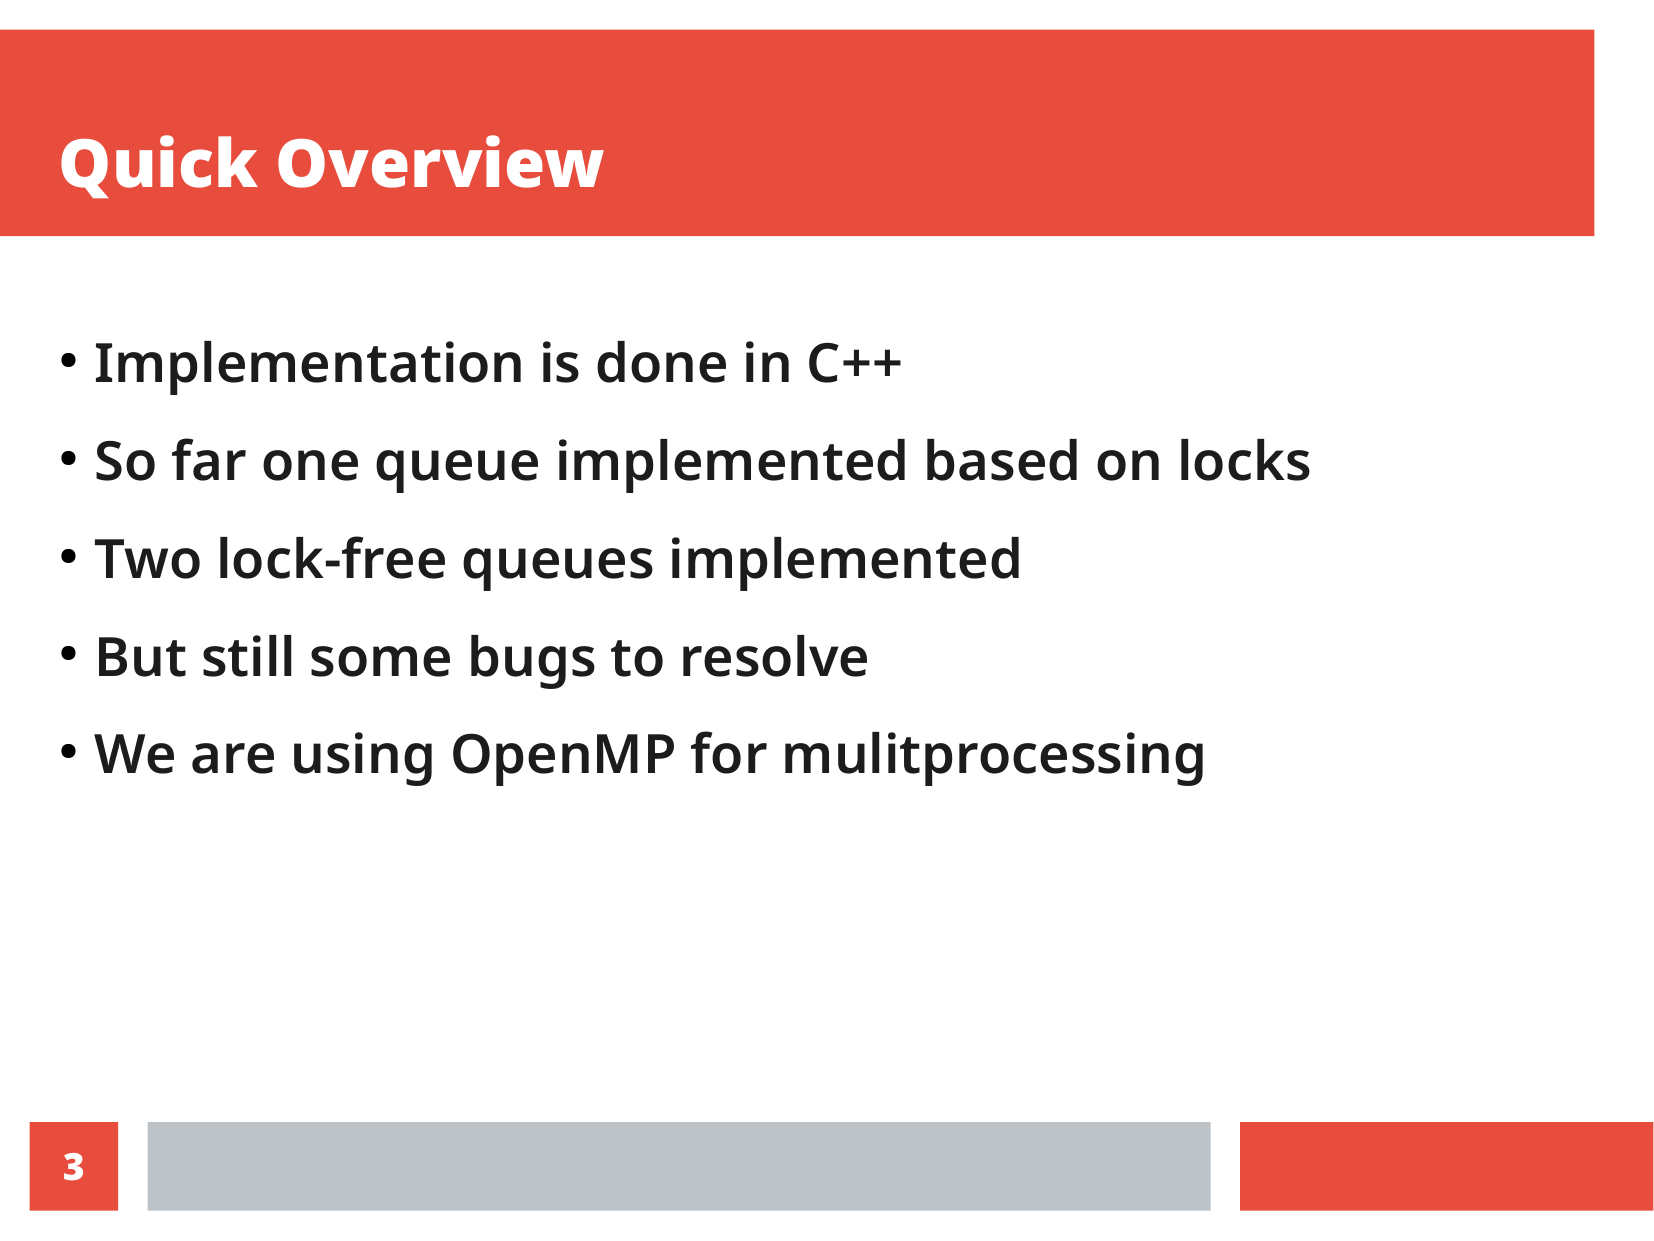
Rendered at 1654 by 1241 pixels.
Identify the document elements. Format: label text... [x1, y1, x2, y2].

title Quick Overview [59, 59, 1595, 207]
list Implementation is done in C++ So far one queue implemented based on locks Two lock-free queues implemented But still some bugs to resolve We are using OpenMP for mulitprocessing [59, 324, 1565, 1093]
